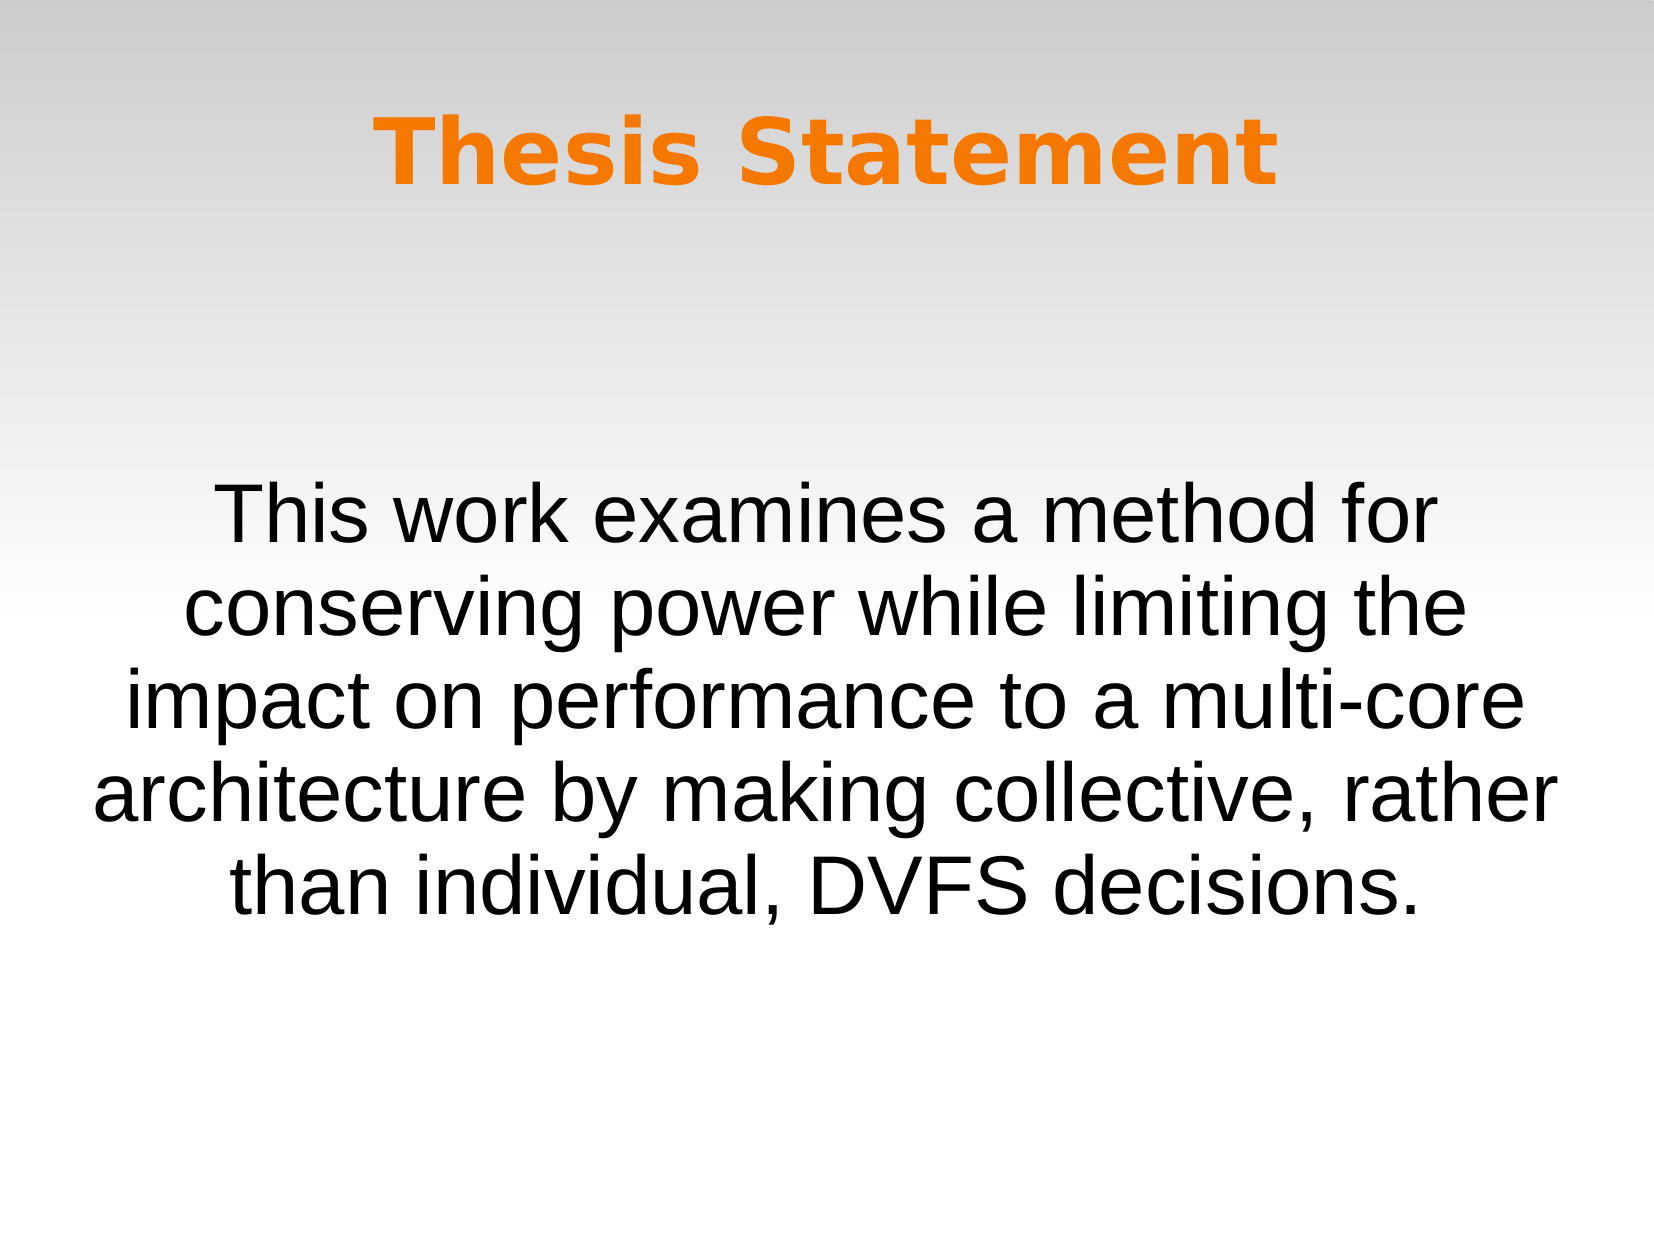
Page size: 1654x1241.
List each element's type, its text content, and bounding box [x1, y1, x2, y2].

title Thesis Statement [82, 49, 1571, 257]
subtitle This work examines a method for conserving power while limiting the impact on performance to a multi-core architecture by making collective, rather than individual, DVFS decisions. [82, 290, 1571, 1109]
